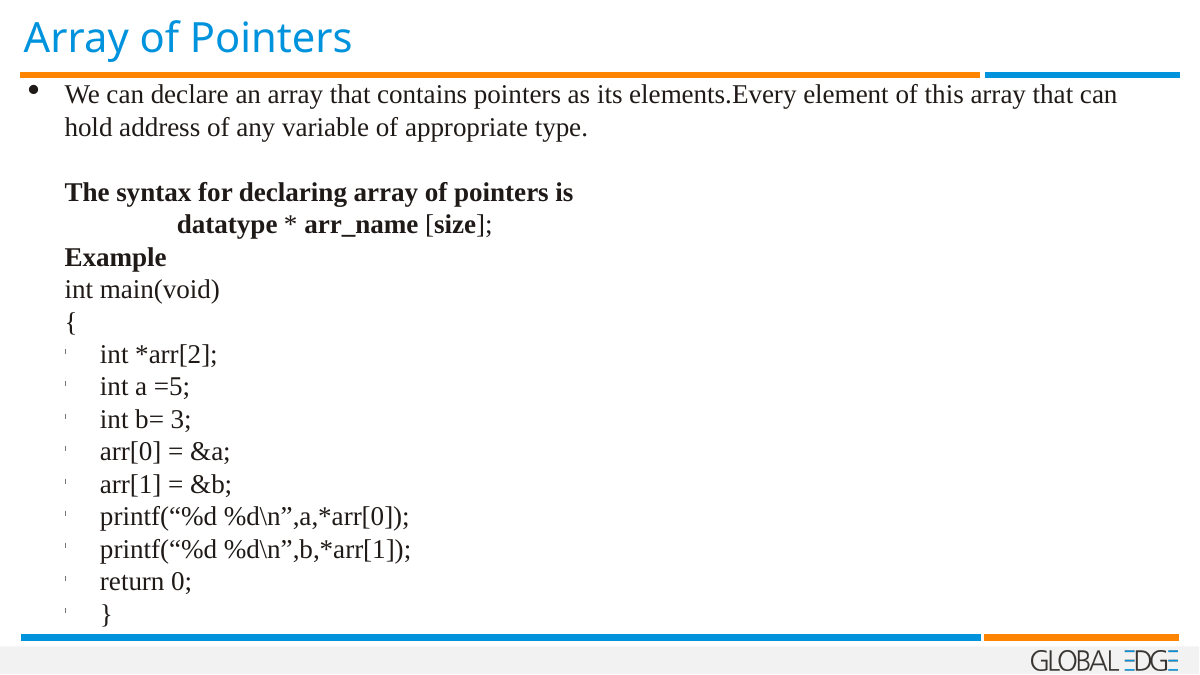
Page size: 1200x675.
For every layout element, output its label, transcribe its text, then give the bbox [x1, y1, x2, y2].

picture [1031, 650, 1178, 671]
text_box We can declare an array that contains pointers as its elements.Every element of this array that can hold address of any variable of appropriate type. The syntax for declaring array of pointers is datatype * arr_name [size]; Example int main(void) { int *arr[2]; int a =5; int b= 3; arr[0] = &a; arr[1] = &b; printf(“%d %d\n”,a,*arr[0]); printf(“%d %d\n”,b,*arr[1]); return 0; } [18, 70, 1176, 595]
text_box Array of Pointers [12, 9, 1087, 62]
